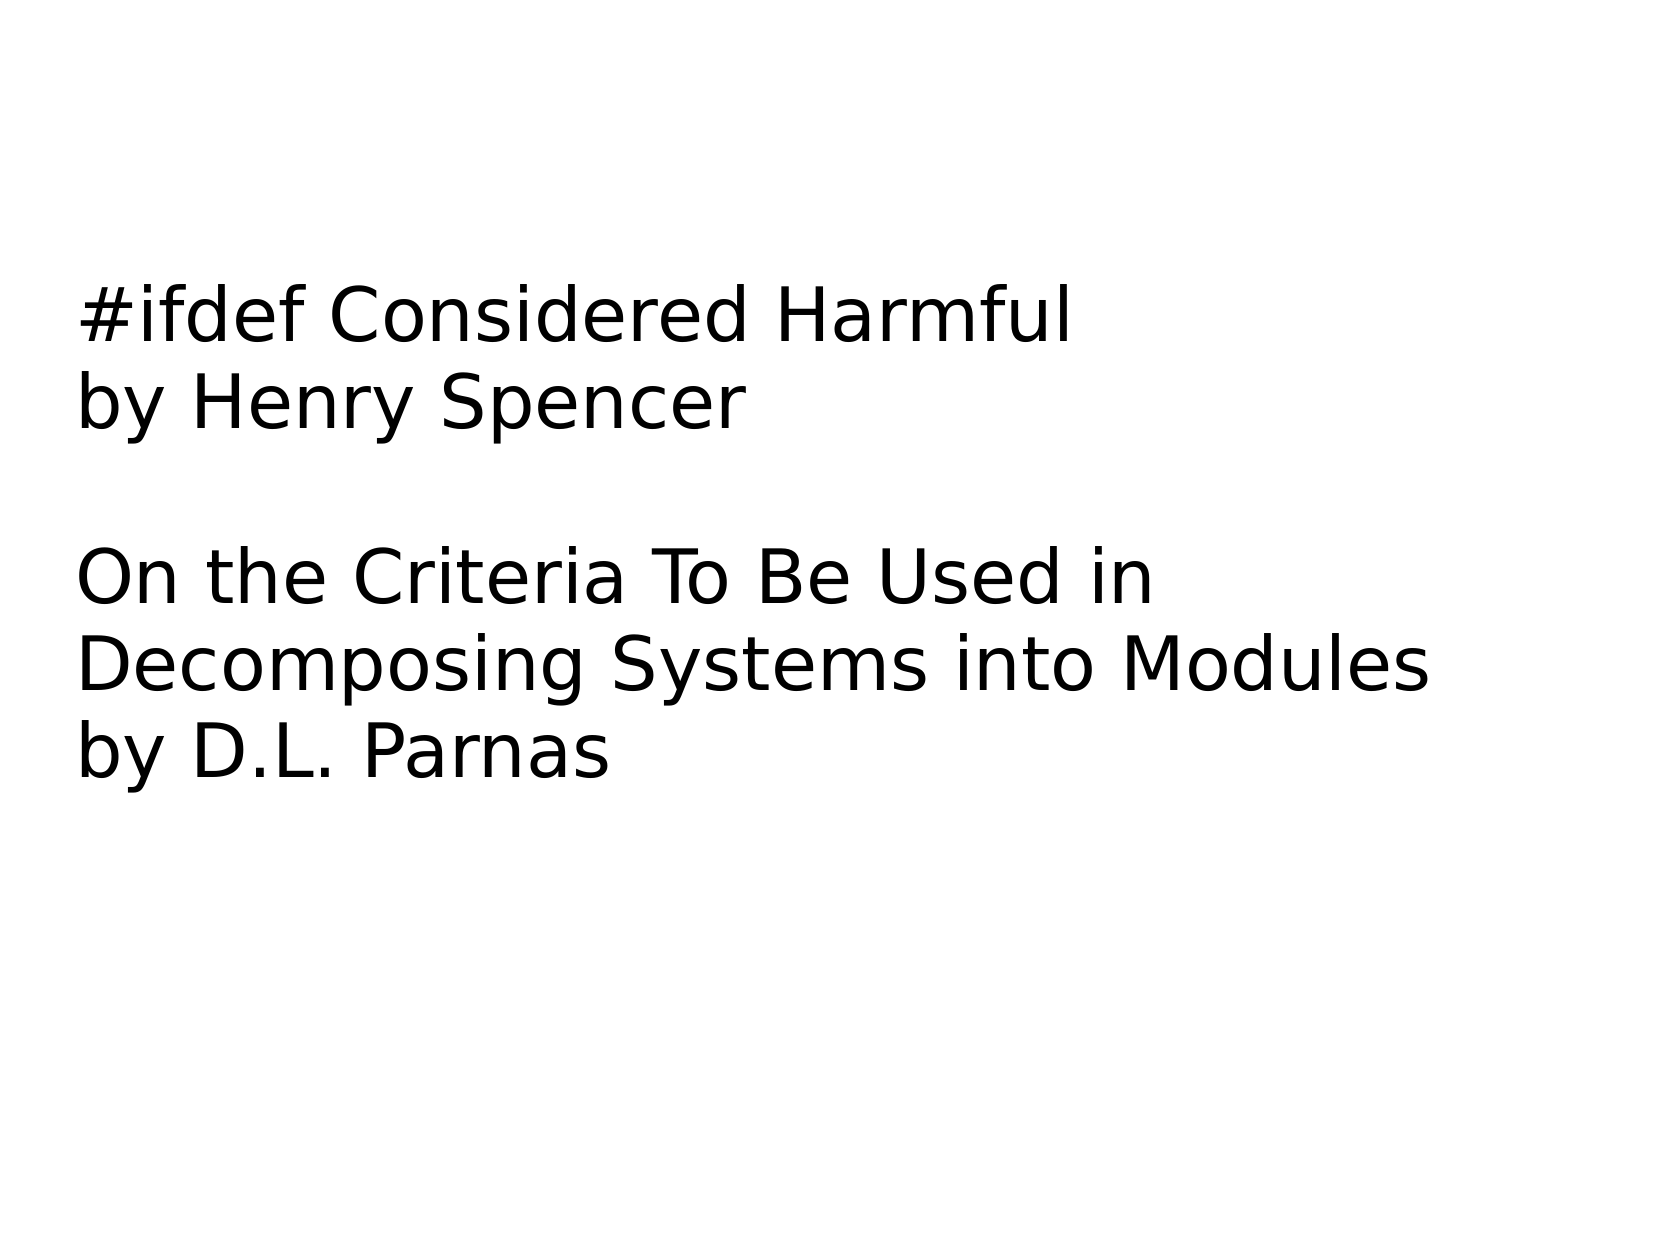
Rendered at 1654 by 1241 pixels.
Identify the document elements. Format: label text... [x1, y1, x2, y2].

title #ifdef Considered Harmful by Henry Spencer On the Criteria To Be Used in Decomposing Systems into Modules by D.L. Parnas [75, 272, 1563, 796]
